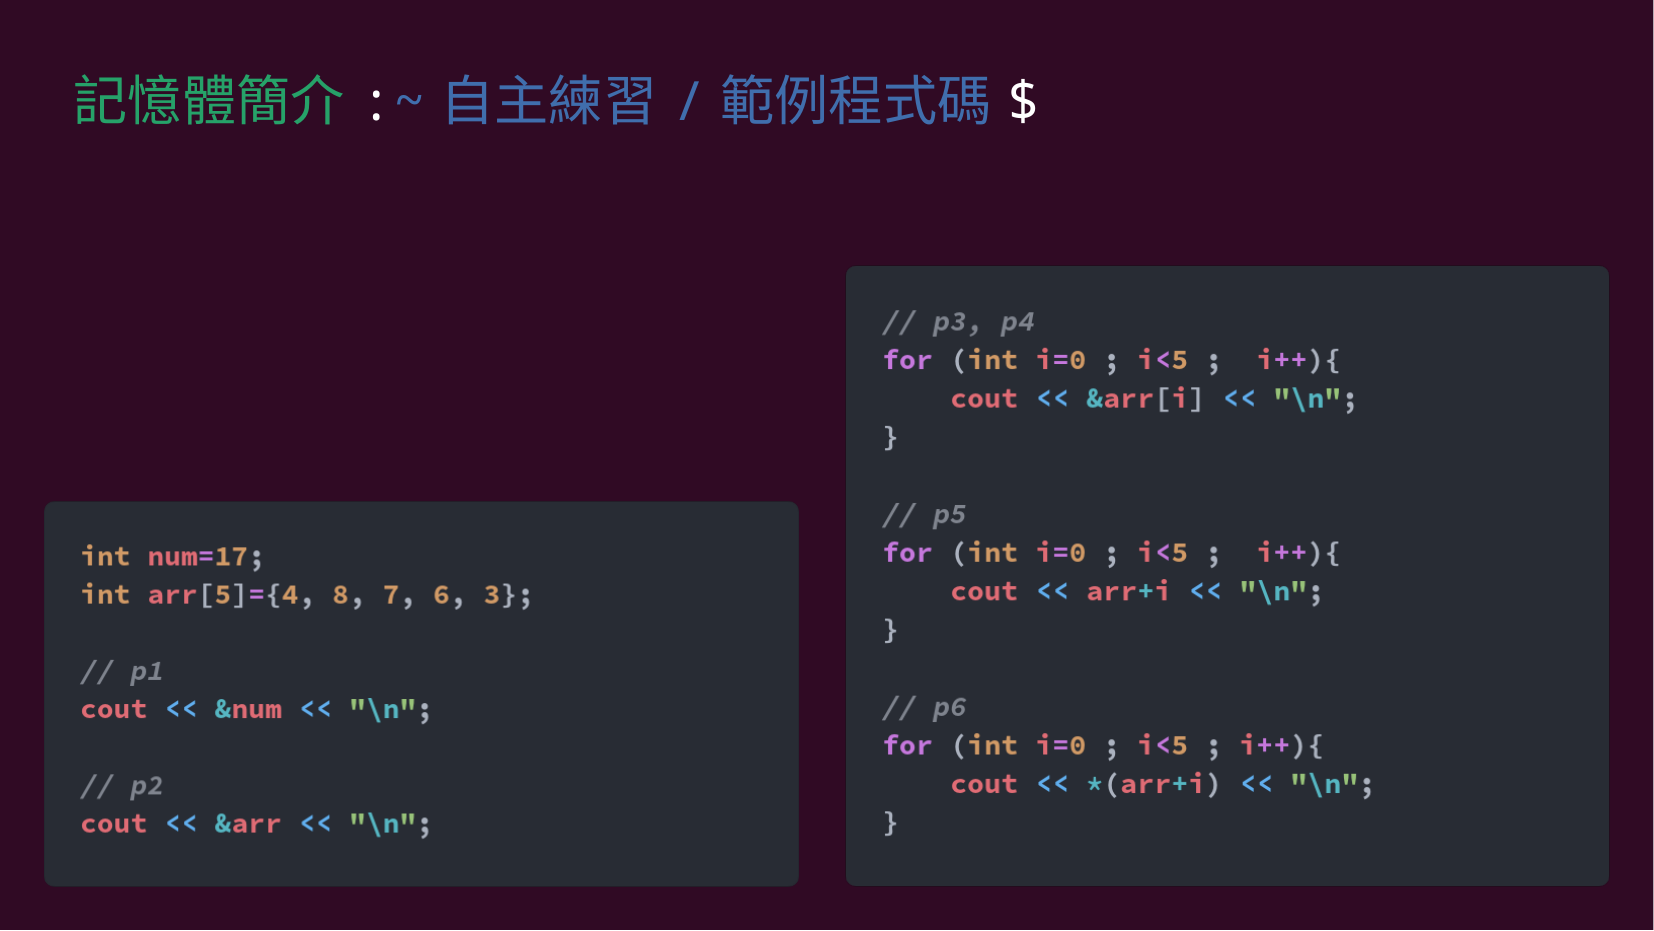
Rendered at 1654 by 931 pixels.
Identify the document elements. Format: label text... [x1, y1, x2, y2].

text_box 記憶體簡介:~自主練習/範例程式碼$ [59, 55, 1201, 139]
picture [0, 221, 1654, 931]
